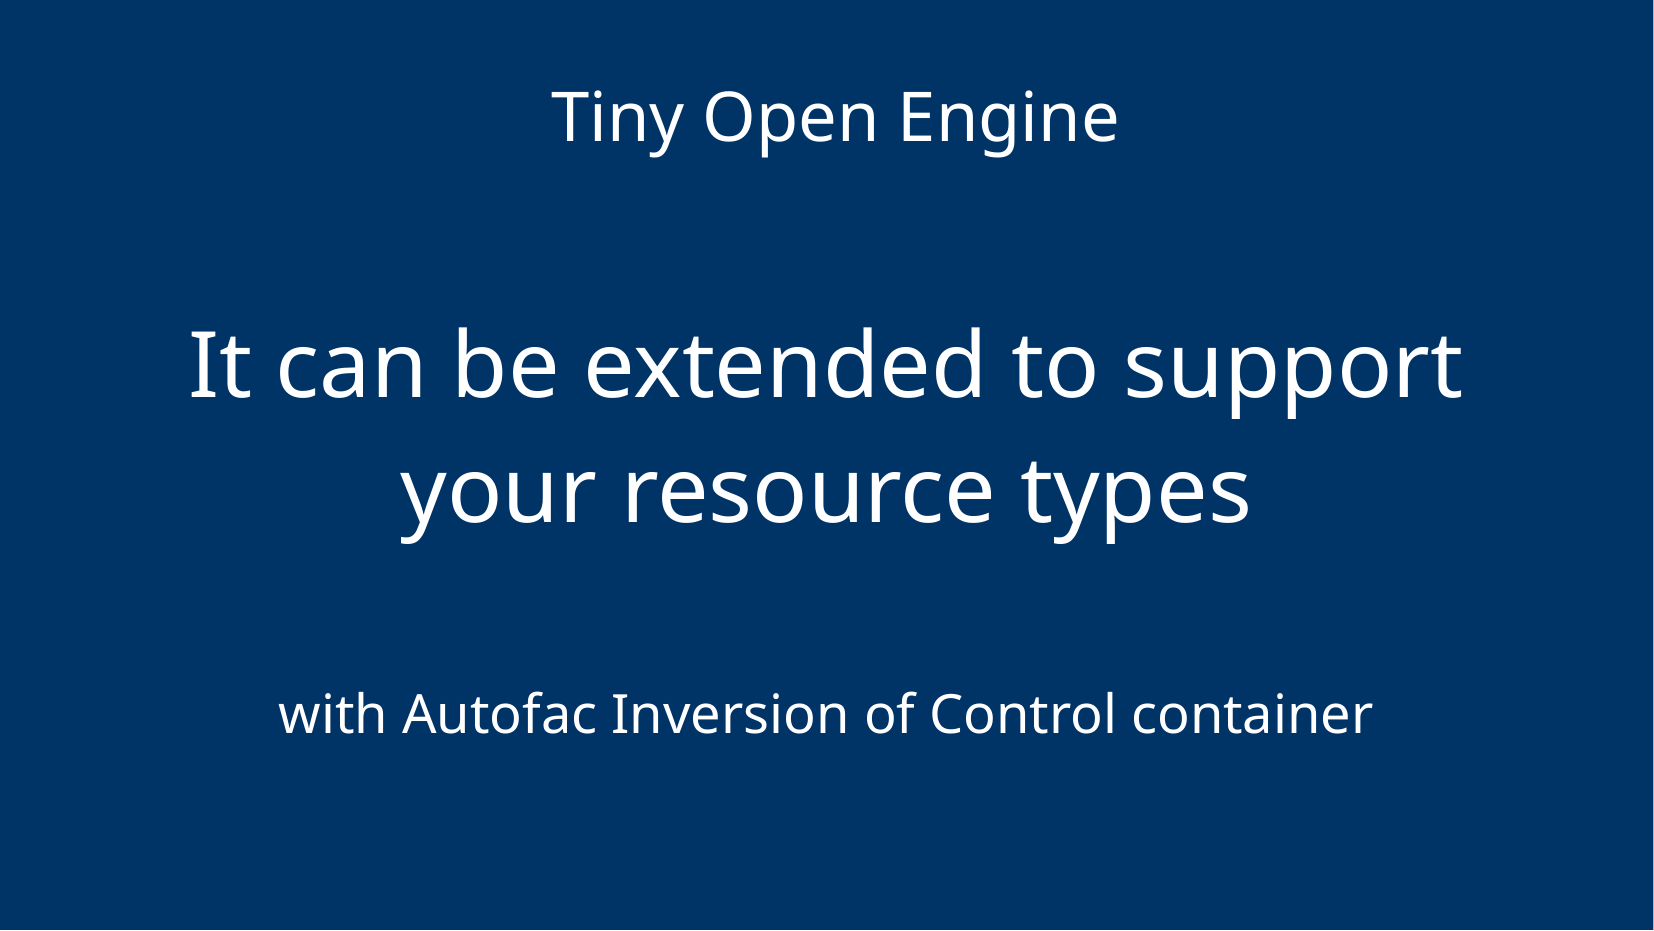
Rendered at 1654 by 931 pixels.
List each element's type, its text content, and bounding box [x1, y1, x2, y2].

title Tiny Open Engine [82, 37, 1571, 193]
subtitle It can be extended to support your resource types with Autofac Inversion of Control container [82, 217, 1571, 832]
